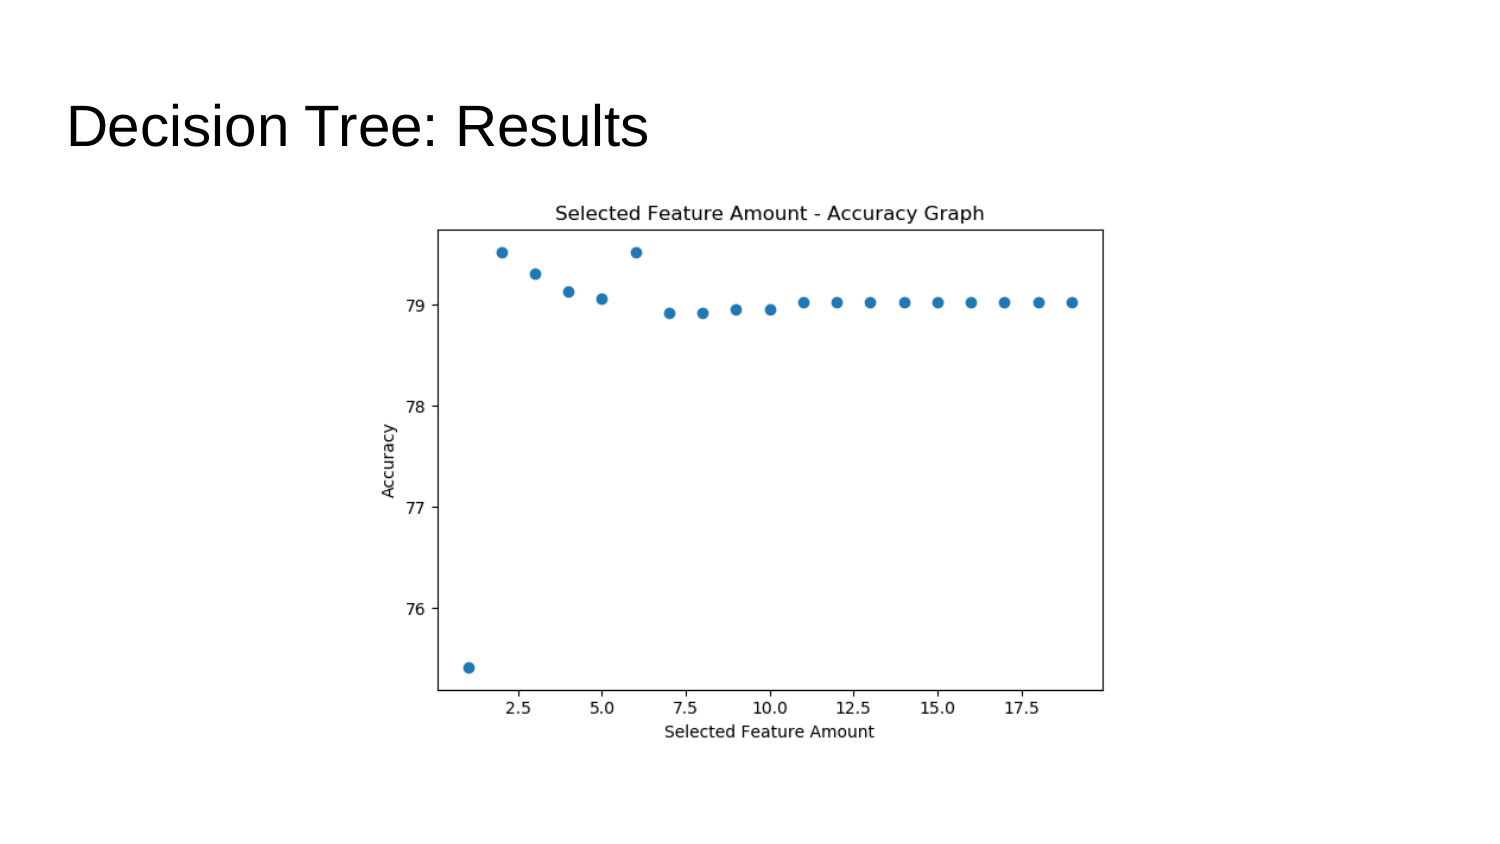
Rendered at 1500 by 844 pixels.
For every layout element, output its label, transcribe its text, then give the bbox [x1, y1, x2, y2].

title Decision Tree: Results [51, 72, 1449, 167]
picture [364, 188, 1124, 760]
